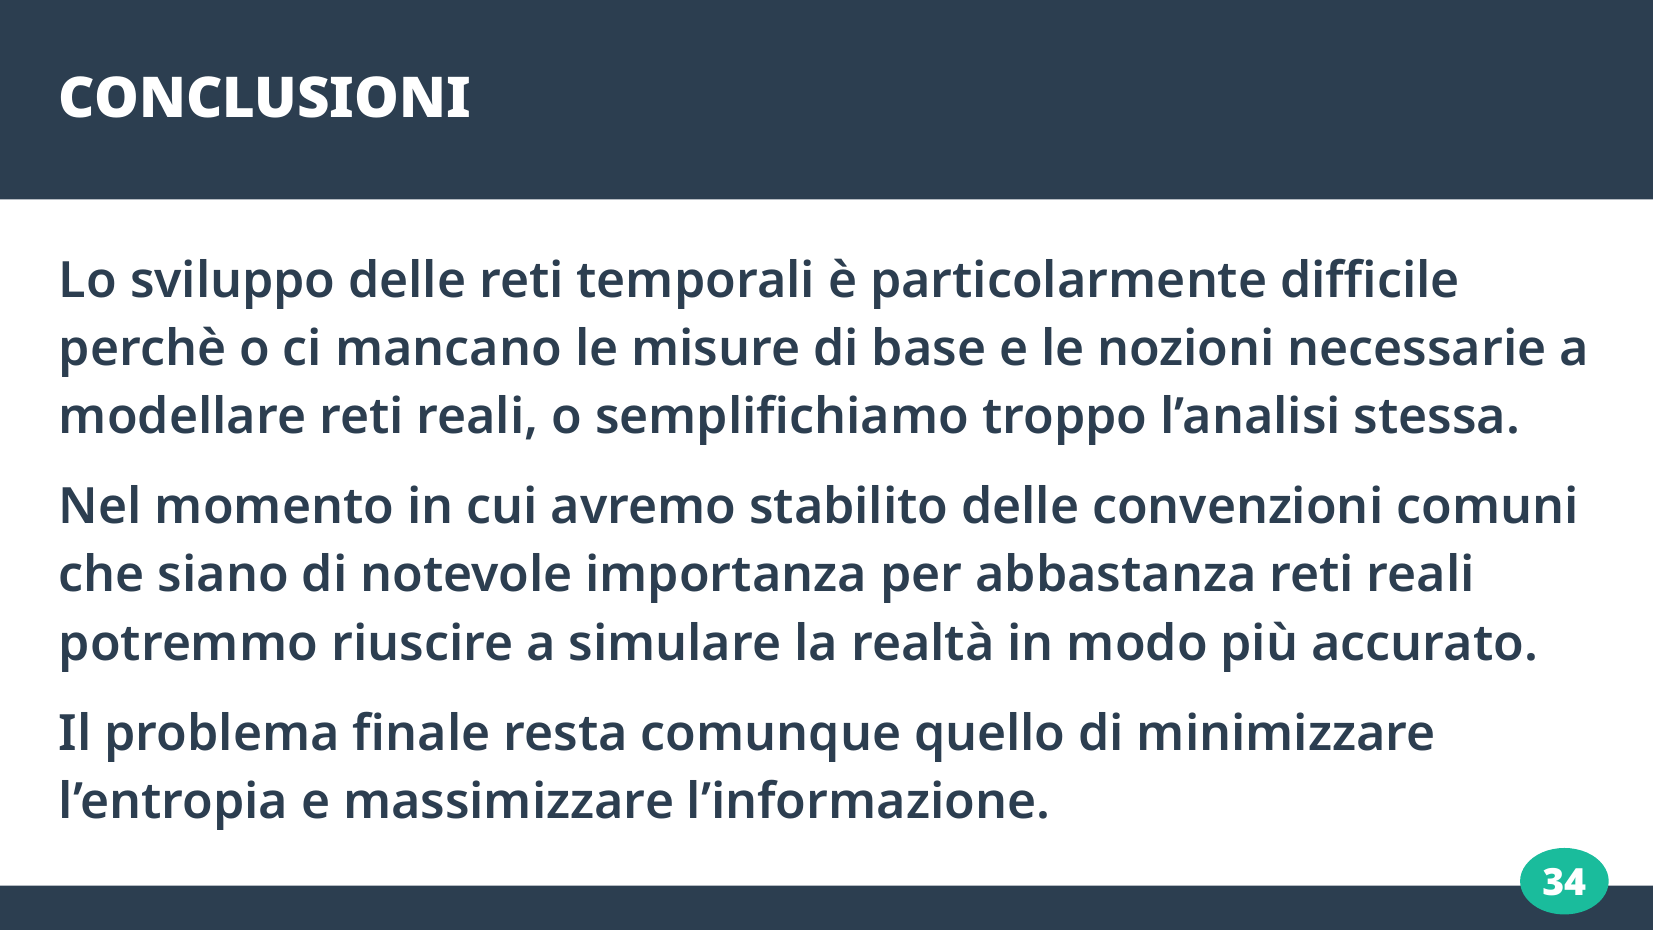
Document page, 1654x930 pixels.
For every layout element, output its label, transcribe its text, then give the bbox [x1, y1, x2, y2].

title CONCLUSIONI [58, 36, 1594, 155]
list Lo sviluppo delle reti temporali è particolarmente difficile perchè o ci mancano le misure di base e le nozioni necessarie a modellare reti reali, o semplifichiamo troppo l’analisi stessa. Nel momento in cui avremo stabilito delle convenzioni comuni che siano di notevole importanza per abbastanza reti reali potremmo riuscire a simulare la realtà in modo più accurato. Il problema finale resta comunque quello di minimizzare l’entropia e massimizzare l’informazione. [58, 243, 1594, 864]
